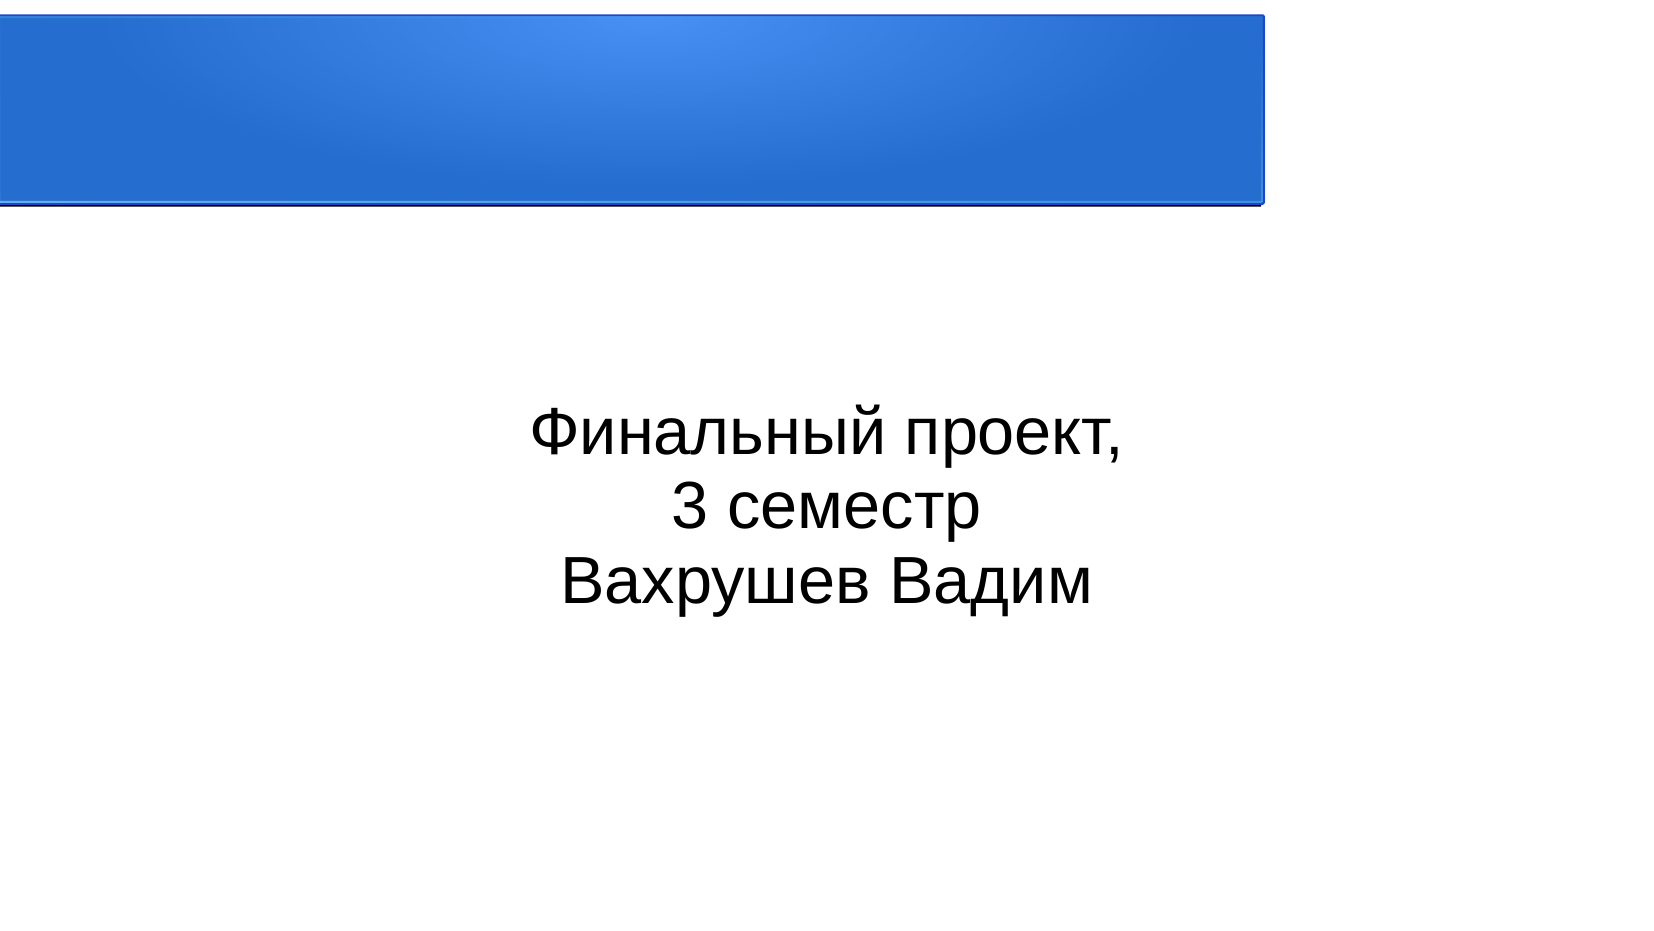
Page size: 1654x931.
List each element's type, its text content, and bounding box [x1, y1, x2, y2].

subtitle Финальный проект, 3 семестр Вахрушев Вадим [82, 236, 1571, 776]
